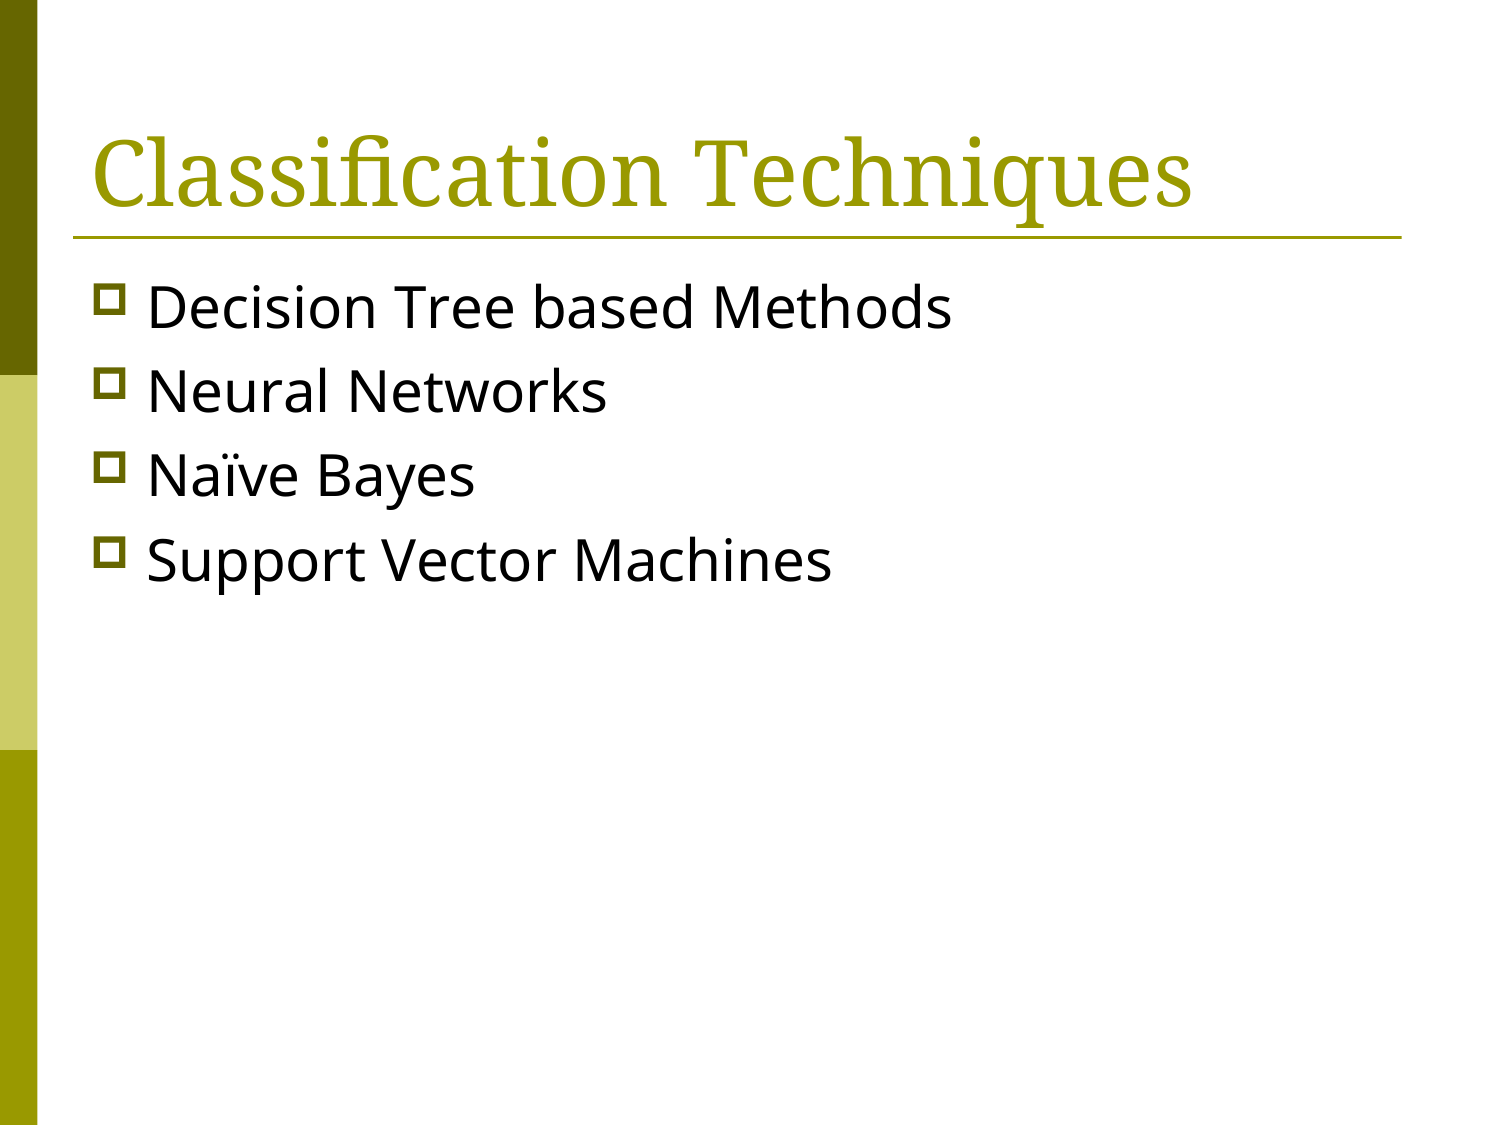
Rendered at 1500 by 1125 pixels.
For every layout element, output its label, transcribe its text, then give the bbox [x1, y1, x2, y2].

title Classification Techniques [75, 45, 1426, 233]
list Decision Tree based Methods Neural Networks Naïve Bayes Support Vector Machines [75, 262, 1426, 1006]
